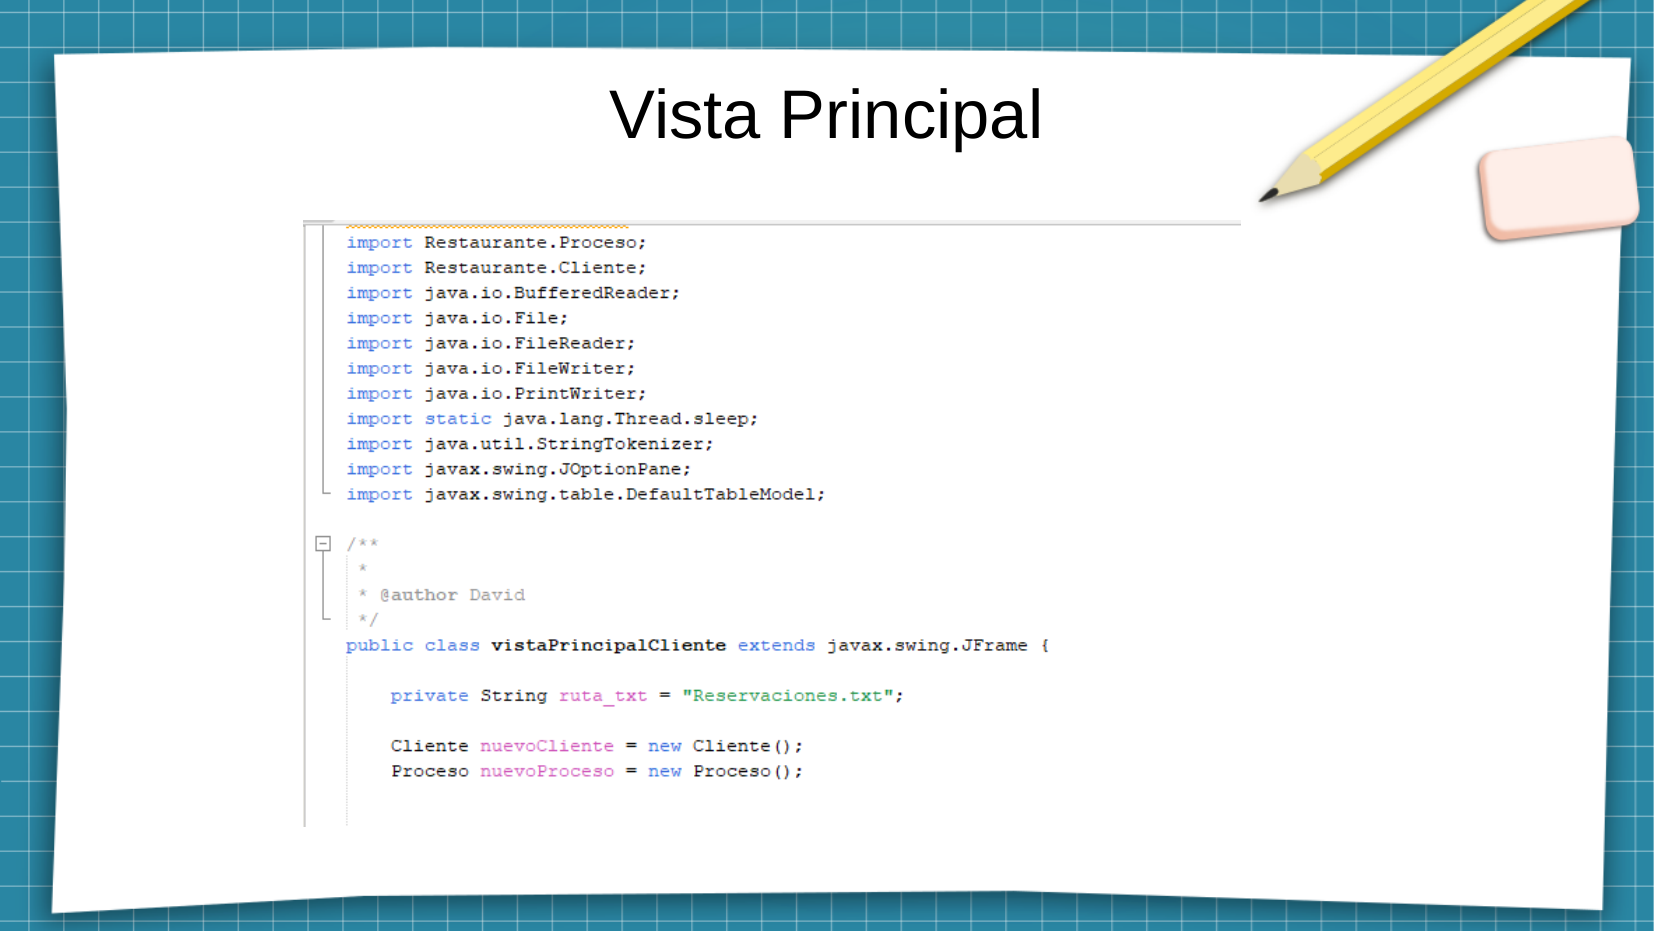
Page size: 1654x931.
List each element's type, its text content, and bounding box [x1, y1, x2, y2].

title Vista Principal [82, 37, 1571, 193]
picture [0, 0, 1654, 931]
